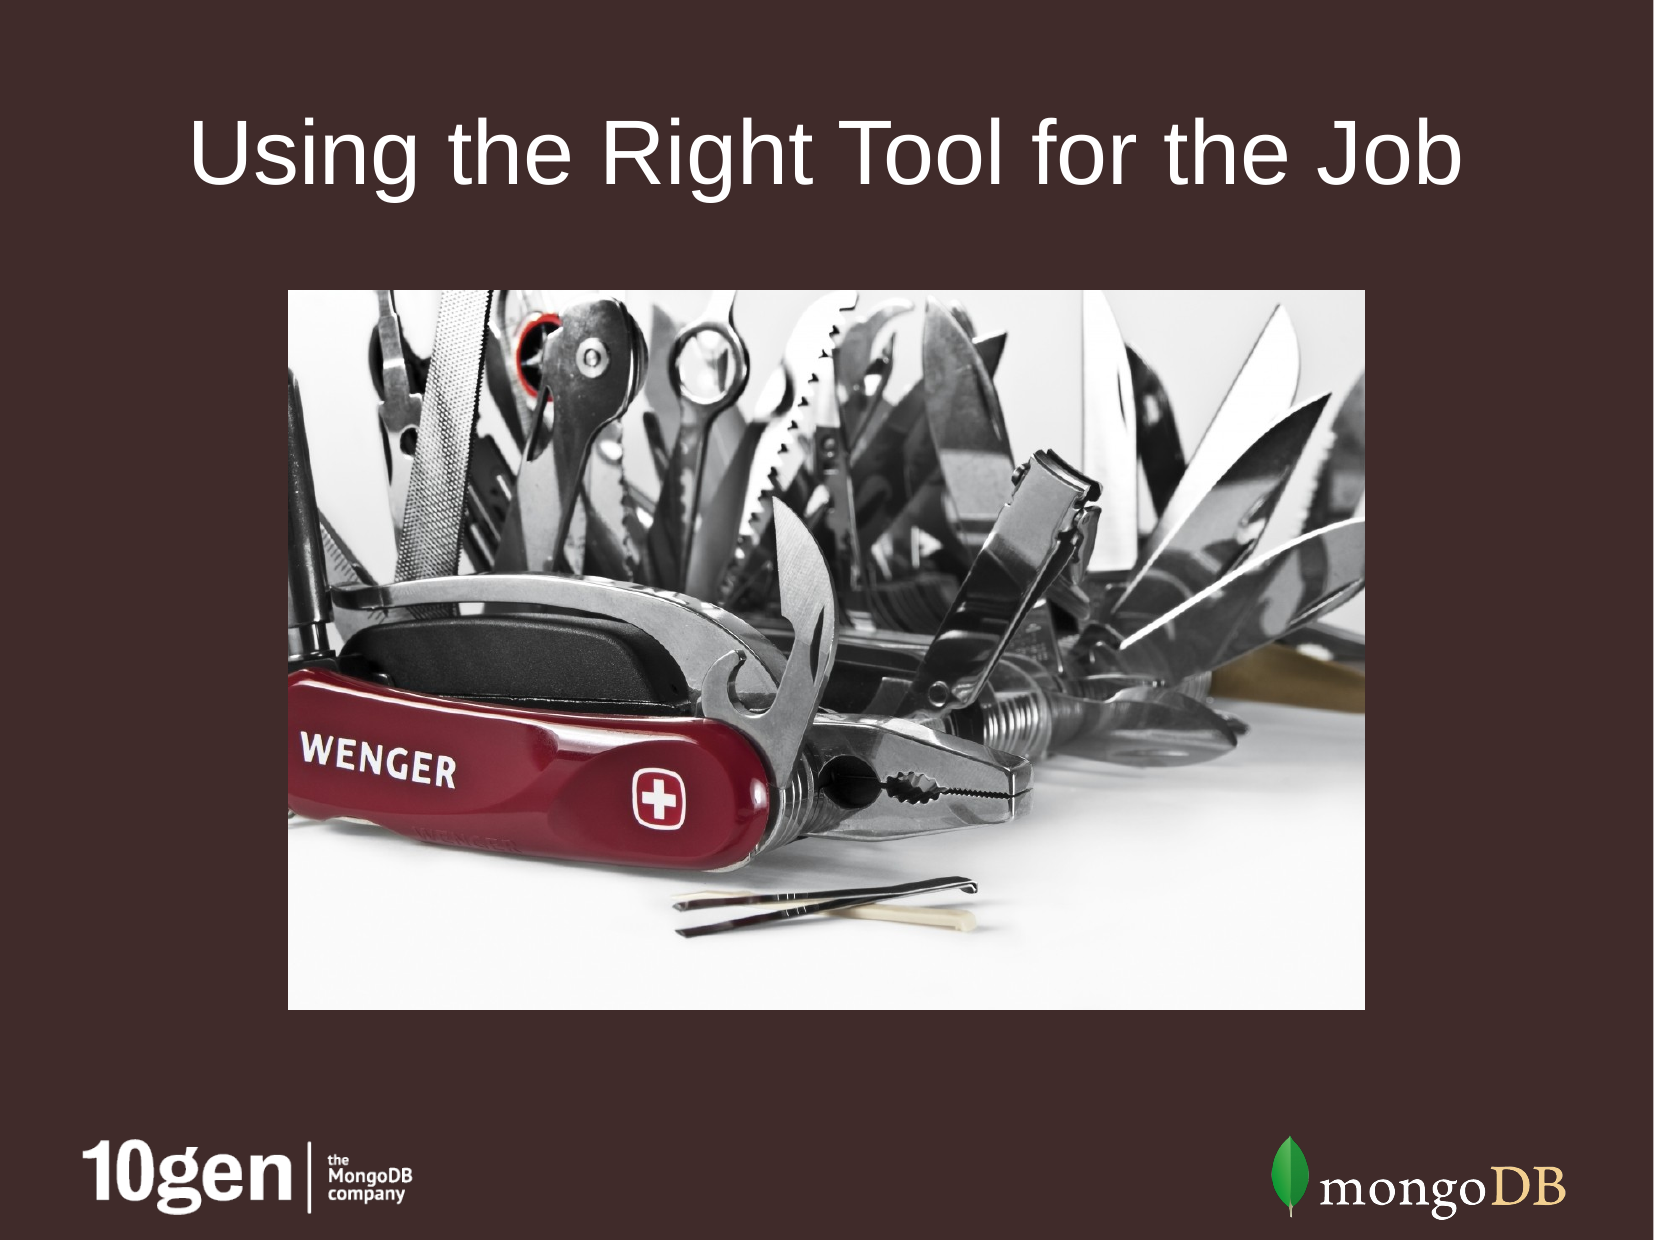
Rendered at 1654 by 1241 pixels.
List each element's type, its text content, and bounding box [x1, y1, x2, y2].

picture [288, 290, 1365, 1010]
title Using the Right Tool for the Job [82, 49, 1571, 257]
picture [1260, 1124, 1576, 1230]
picture [82, 1139, 413, 1215]
